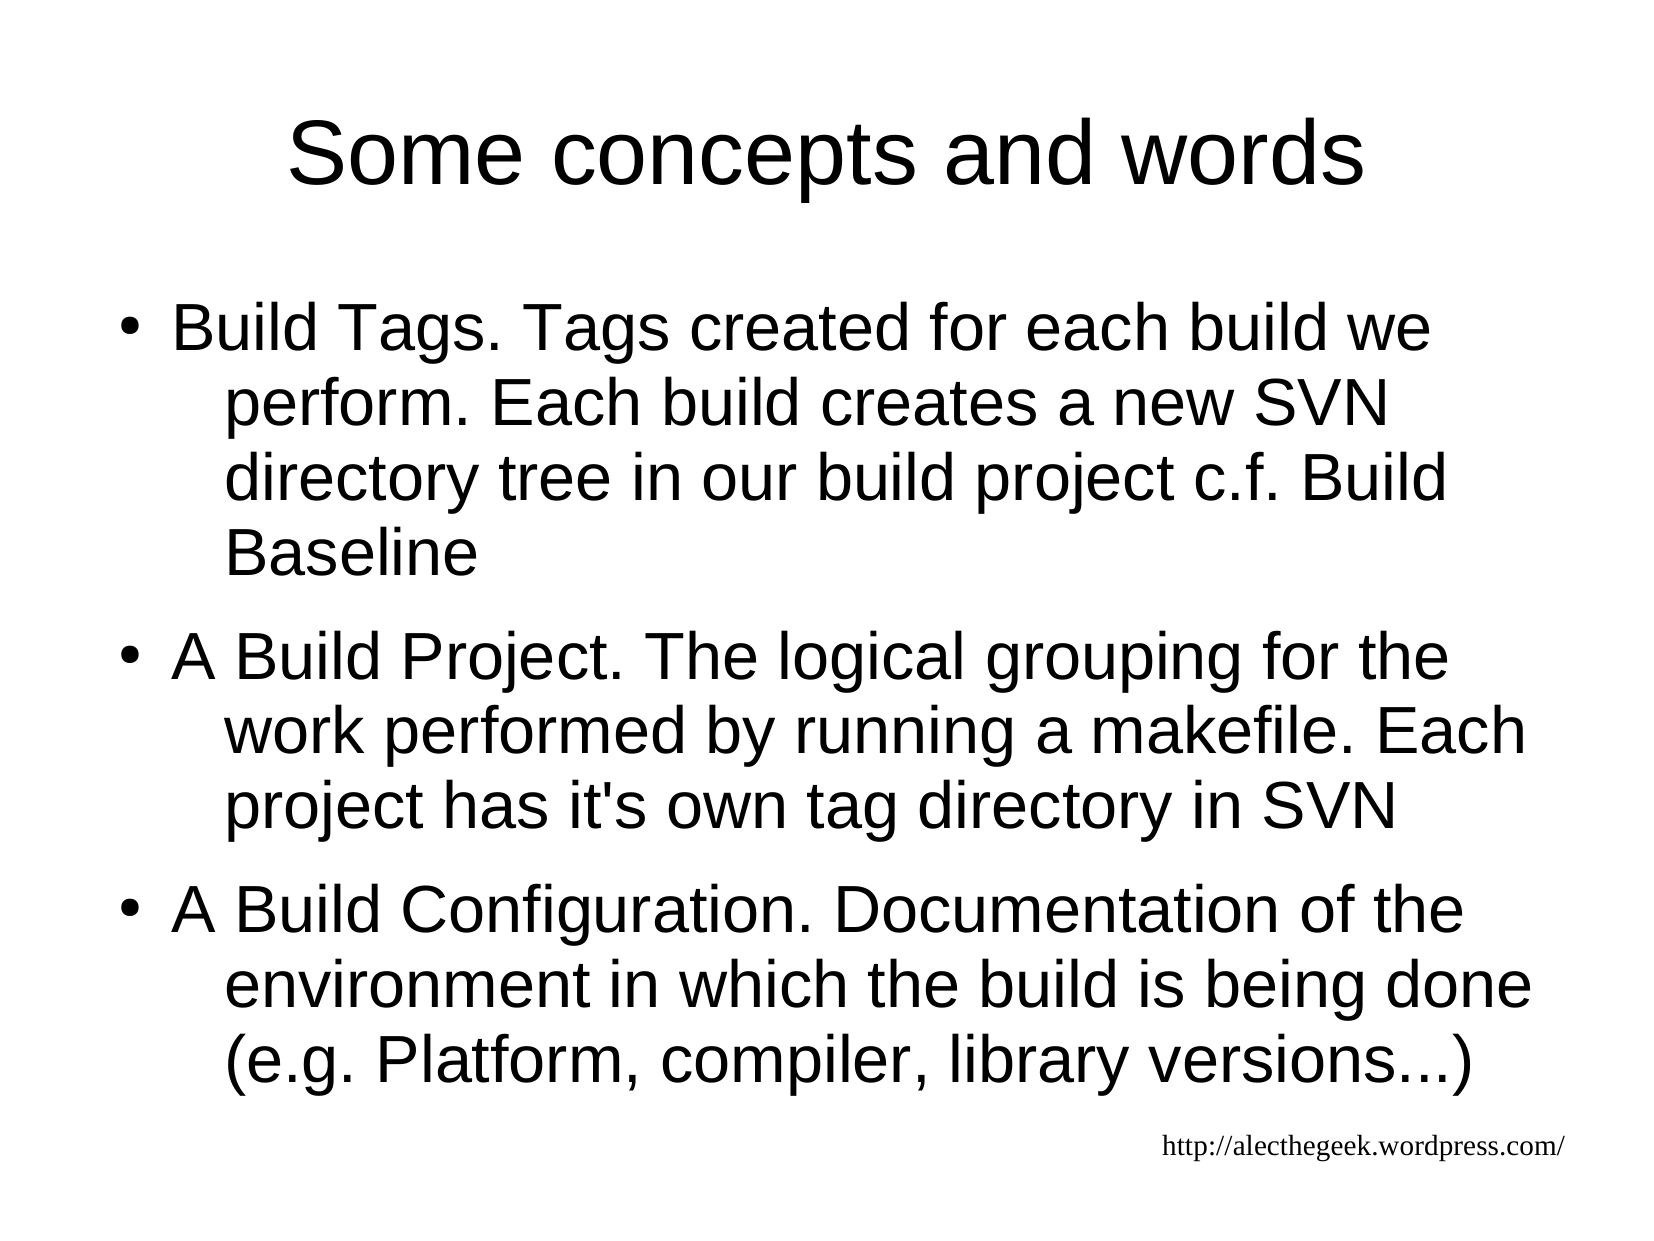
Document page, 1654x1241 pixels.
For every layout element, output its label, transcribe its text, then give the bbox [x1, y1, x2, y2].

title Some concepts and words [82, 49, 1571, 257]
list Build Tags. Tags created for each build we perform. Each build creates a new SVN directory tree in our build project c.f. Build Baseline A Build Project. The logical grouping for the work performed by running a makefile. Each project has it's own tag directory in SVN A Build Configuration. Documentation of the environment in which the build is being done (e.g. Platform, compiler, library versions...) [82, 290, 1571, 1109]
